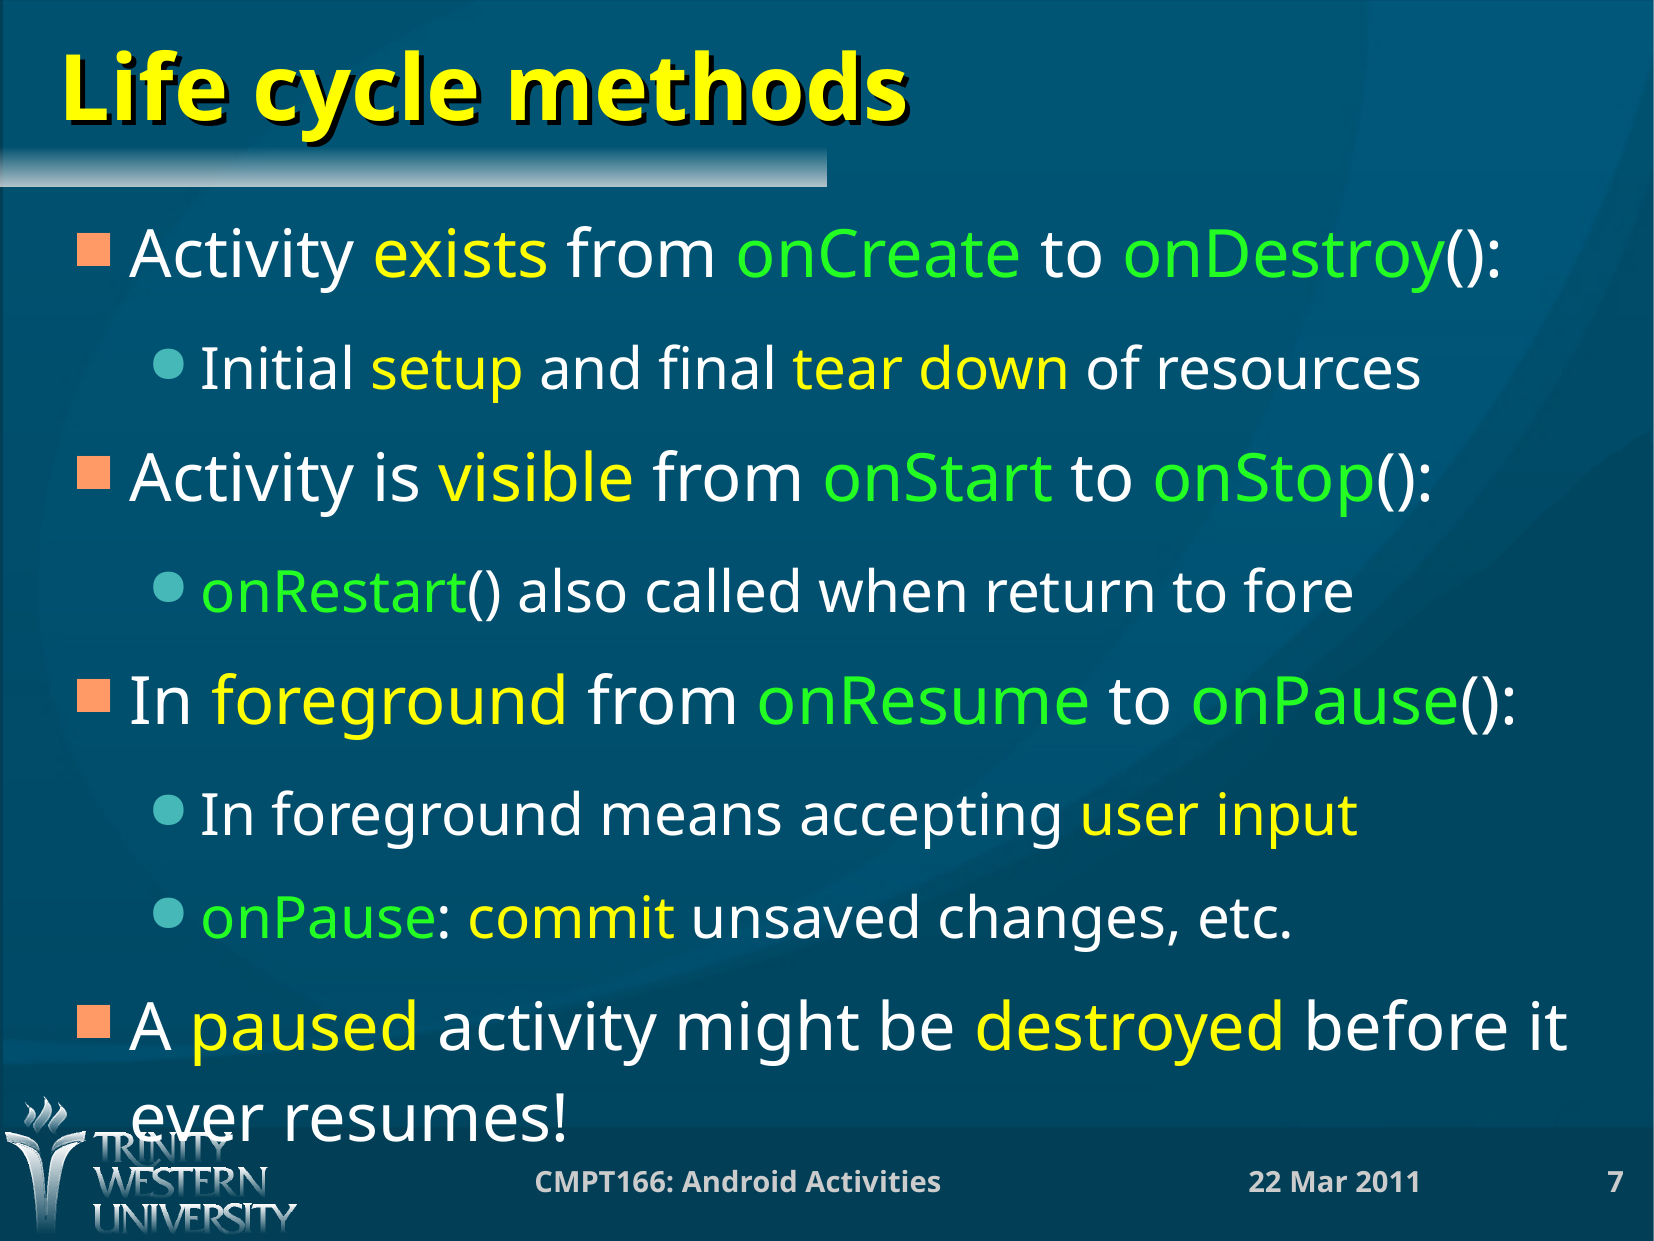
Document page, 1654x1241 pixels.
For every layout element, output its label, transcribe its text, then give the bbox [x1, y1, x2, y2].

list Activity exists from onCreate to onDestroy(): Initial setup and final tear down of resources Activity is visible from onStart to onStop(): onRestart() also called when return to fore In foreground from onResume to onPause(): In foreground means accepting user input onPause: commit unsaved changes, etc. A paused activity might be destroyed before it ever resumes! [59, 206, 1625, 1050]
picture [38, 1227, 54, 1232]
title Life cycle methods [59, 19, 1595, 148]
